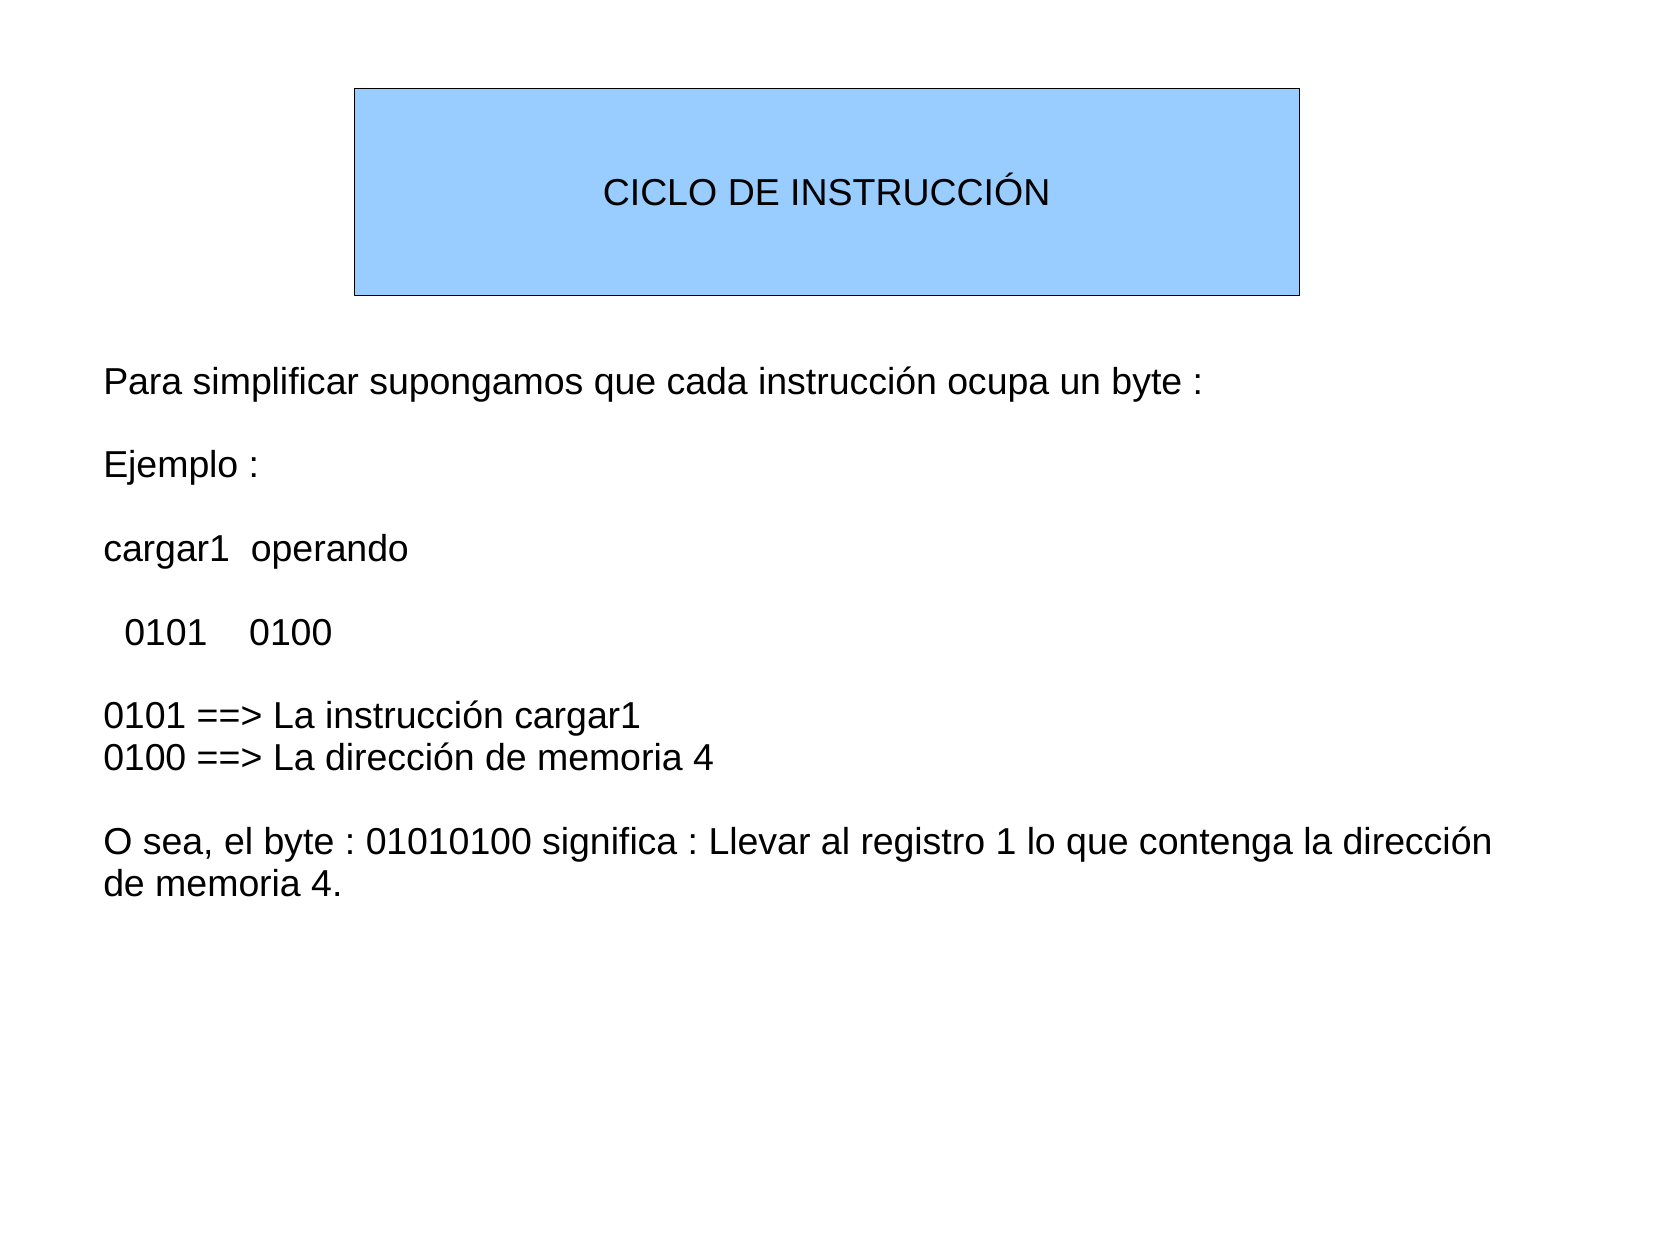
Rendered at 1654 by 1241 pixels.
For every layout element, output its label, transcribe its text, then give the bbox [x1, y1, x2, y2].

text_box Para simplificar supongamos que cada instrucción ocupa un byte : Ejemplo : cargar1 operando 0101 0100 0101 ==> La instrucción cargar1 0100 ==> La dirección de memoria 4 O sea, el byte : 01010100 significa : Llevar al registro 1 lo que contenga la dirección de memoria 4. [88, 442, 1507, 946]
text_box CICLO DE INSTRUCCIÓN [354, 88, 1300, 296]
